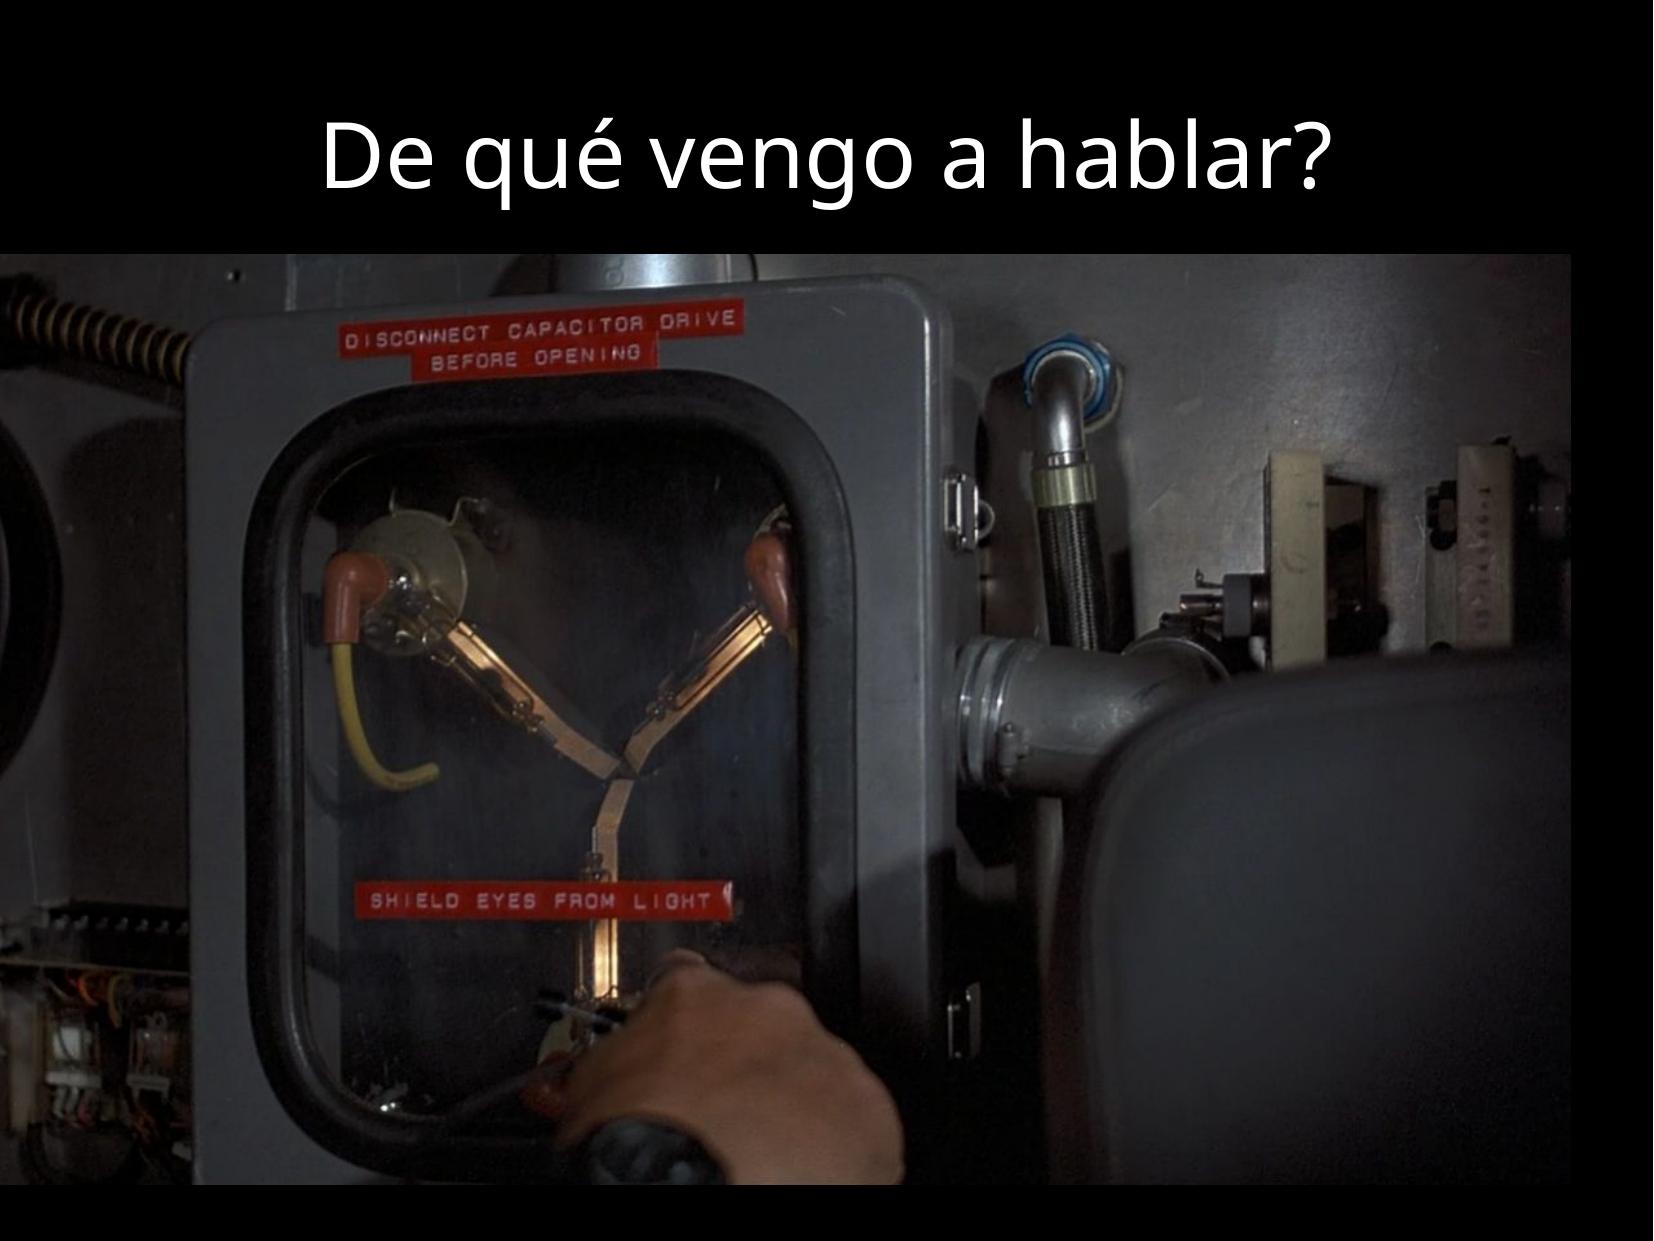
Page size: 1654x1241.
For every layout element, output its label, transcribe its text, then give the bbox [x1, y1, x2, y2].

picture [0, 254, 1571, 1185]
title De qué vengo a hablar? [82, 49, 1571, 254]
